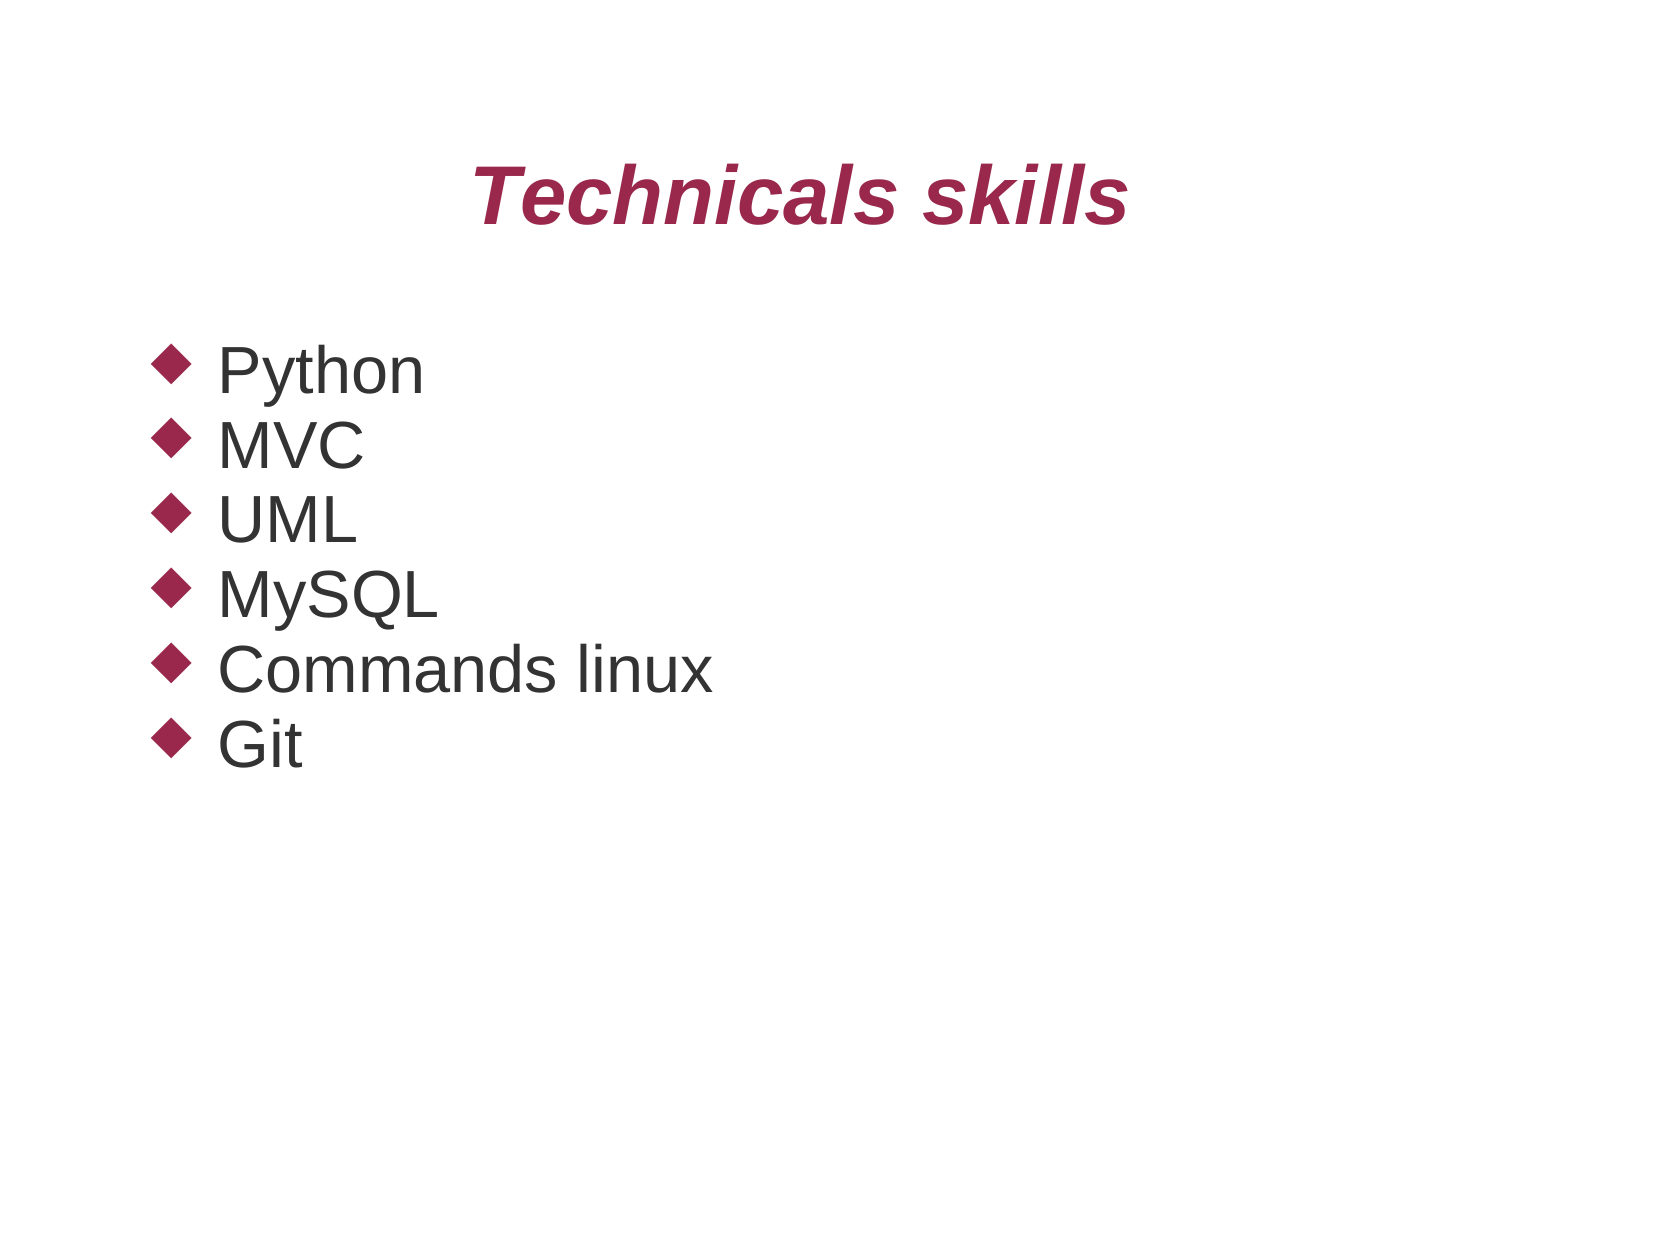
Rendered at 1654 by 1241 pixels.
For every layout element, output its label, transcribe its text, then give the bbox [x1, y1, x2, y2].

list Python MVC UML MySQL Commands linux Git [134, 332, 1516, 1115]
title Technicals skills [118, 112, 1506, 281]
